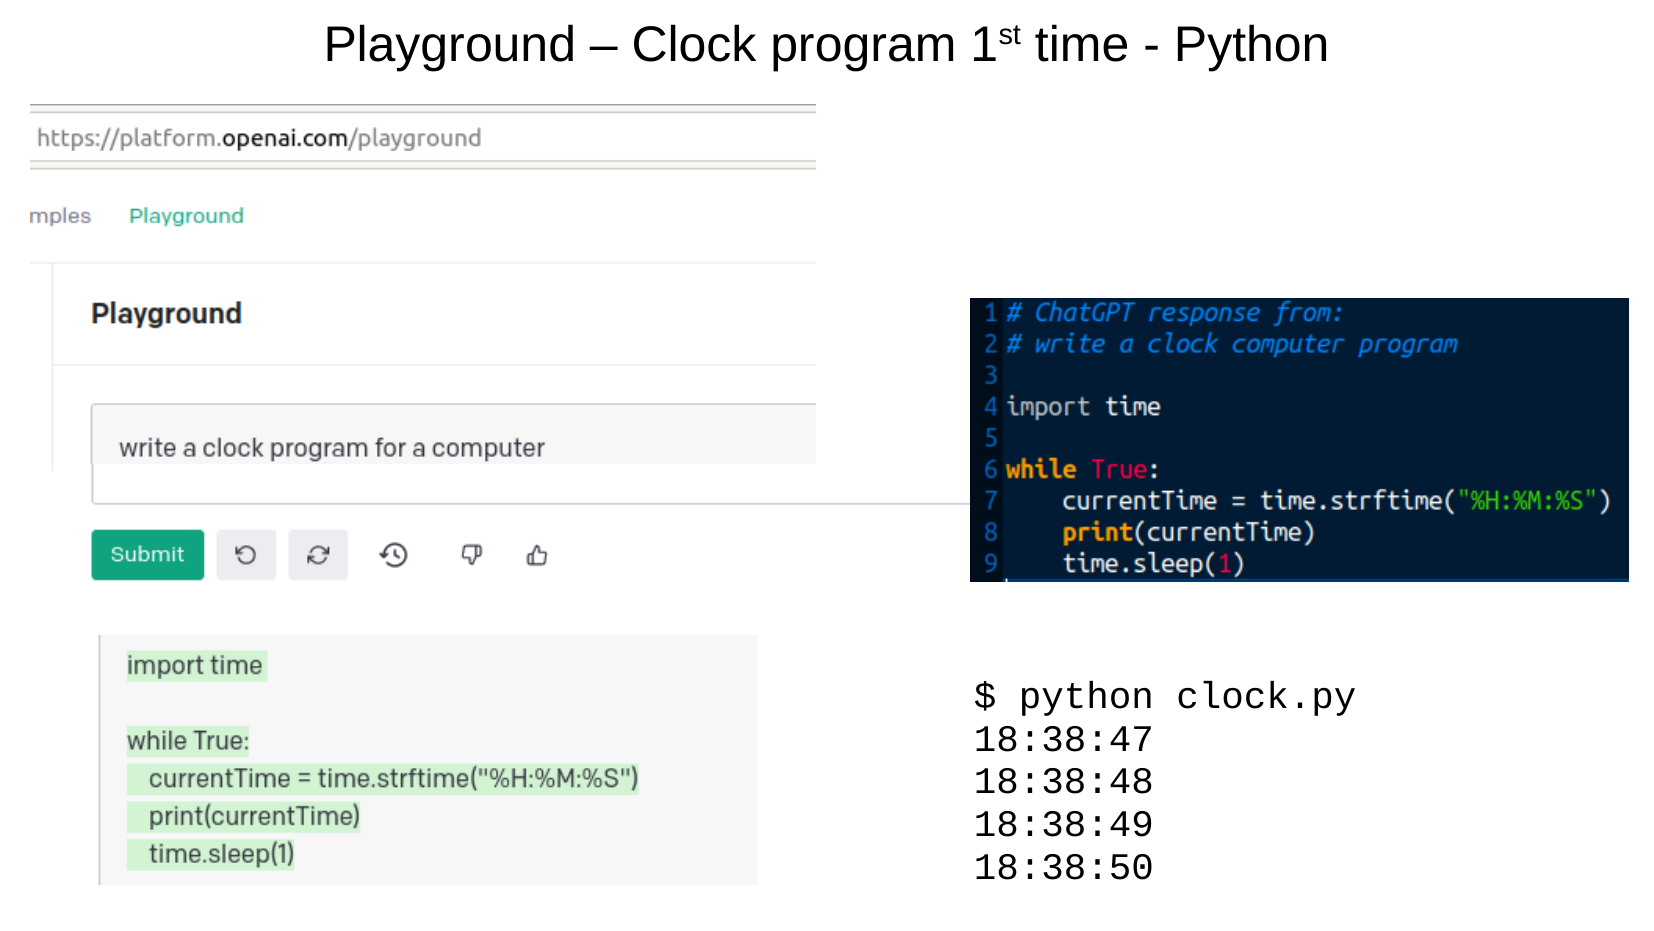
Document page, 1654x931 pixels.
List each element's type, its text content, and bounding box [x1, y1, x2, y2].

title Playground – Clock program 1st time - Python [82, 7, 1571, 82]
picture [30, 104, 1629, 582]
picture [77, 635, 758, 885]
text_box $ python clock.py 18:38:47 18:38:48 18:38:49 18:38:50 [959, 670, 1575, 898]
